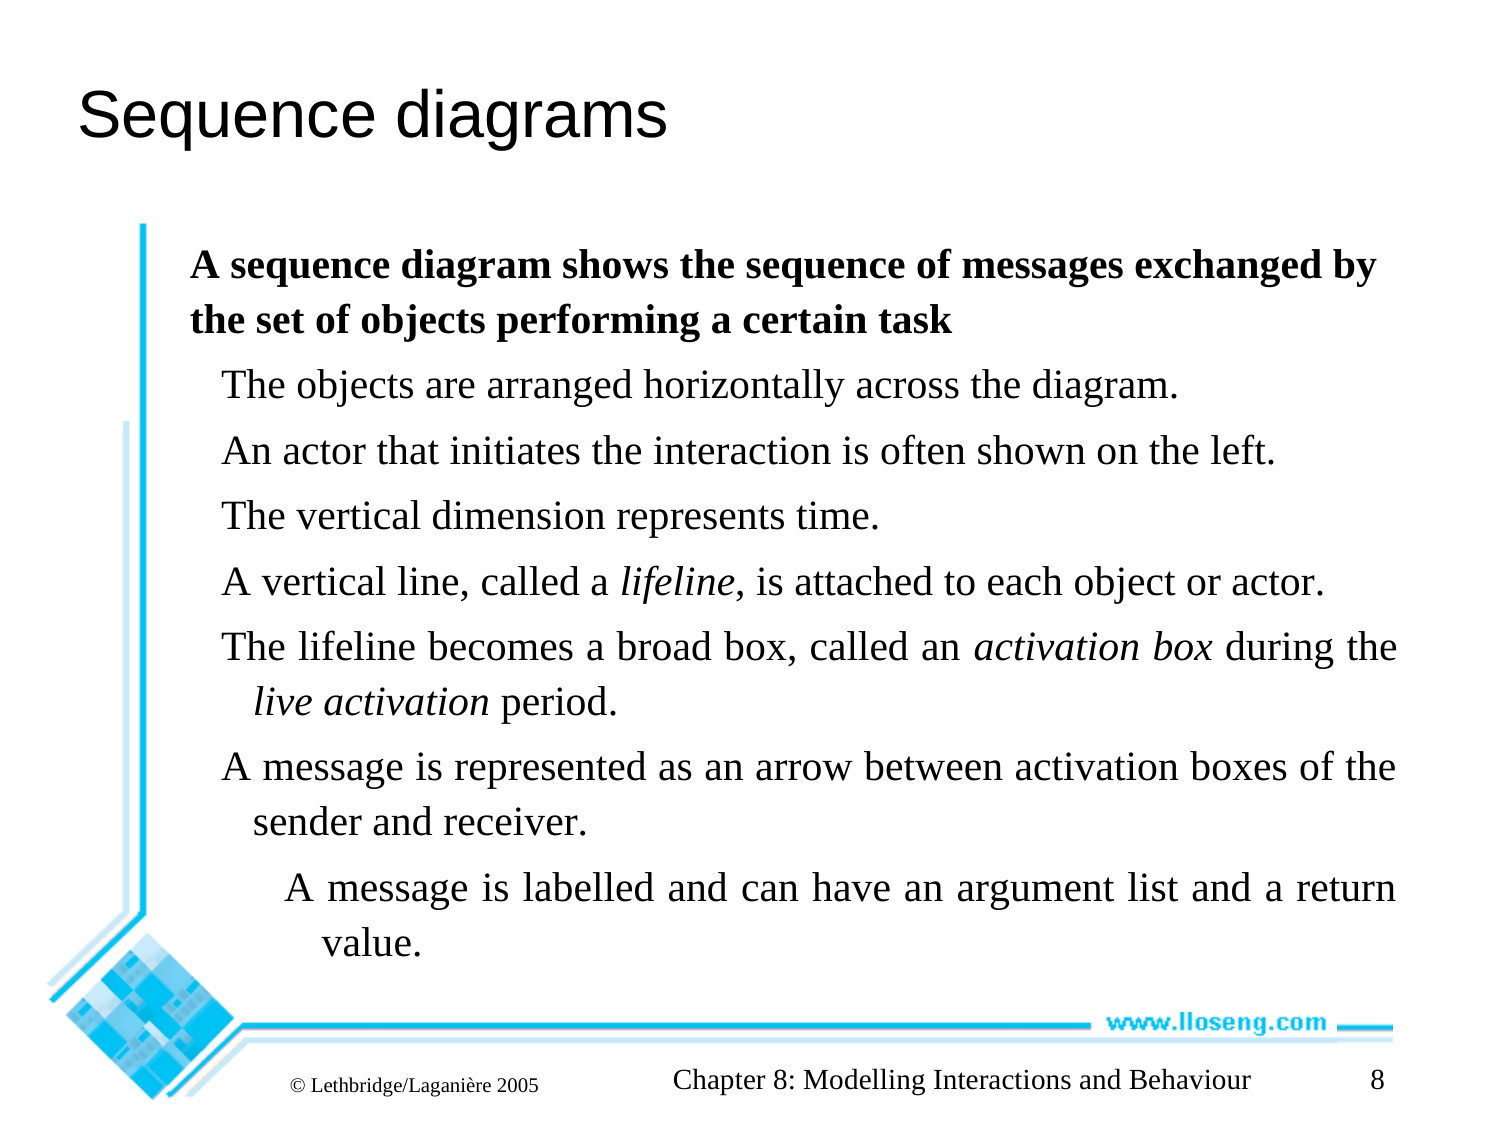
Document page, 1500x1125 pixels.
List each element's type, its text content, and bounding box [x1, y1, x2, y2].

text_box © Lethbridge/Laganière 2005 [275, 1062, 601, 1125]
picture [163, 997, 174, 1019]
text_box Chapter 8: Modelling Interactions and Behaviour [624, 1050, 1300, 1125]
list A sequence diagram shows the sequence of messages exchanged by the set of objects performing a certain task The objects are arranged horizontally across the diagram. An actor that initiates the interaction is often shown on the left. The vertical dimension represents time. A vertical line, called a lifeline, is attached to each object or actor. The lifeline becomes a broad box, called an activation box during the live activation period. A message is represented as an arrow between activation boxes of the sender and receiver. A message is labelled and can have an argument list and a return value. [174, 224, 1413, 1034]
text_box <number> [1325, 1050, 1401, 1125]
picture [35, 212, 1393, 1102]
title Sequence diagrams [62, 37, 1413, 188]
